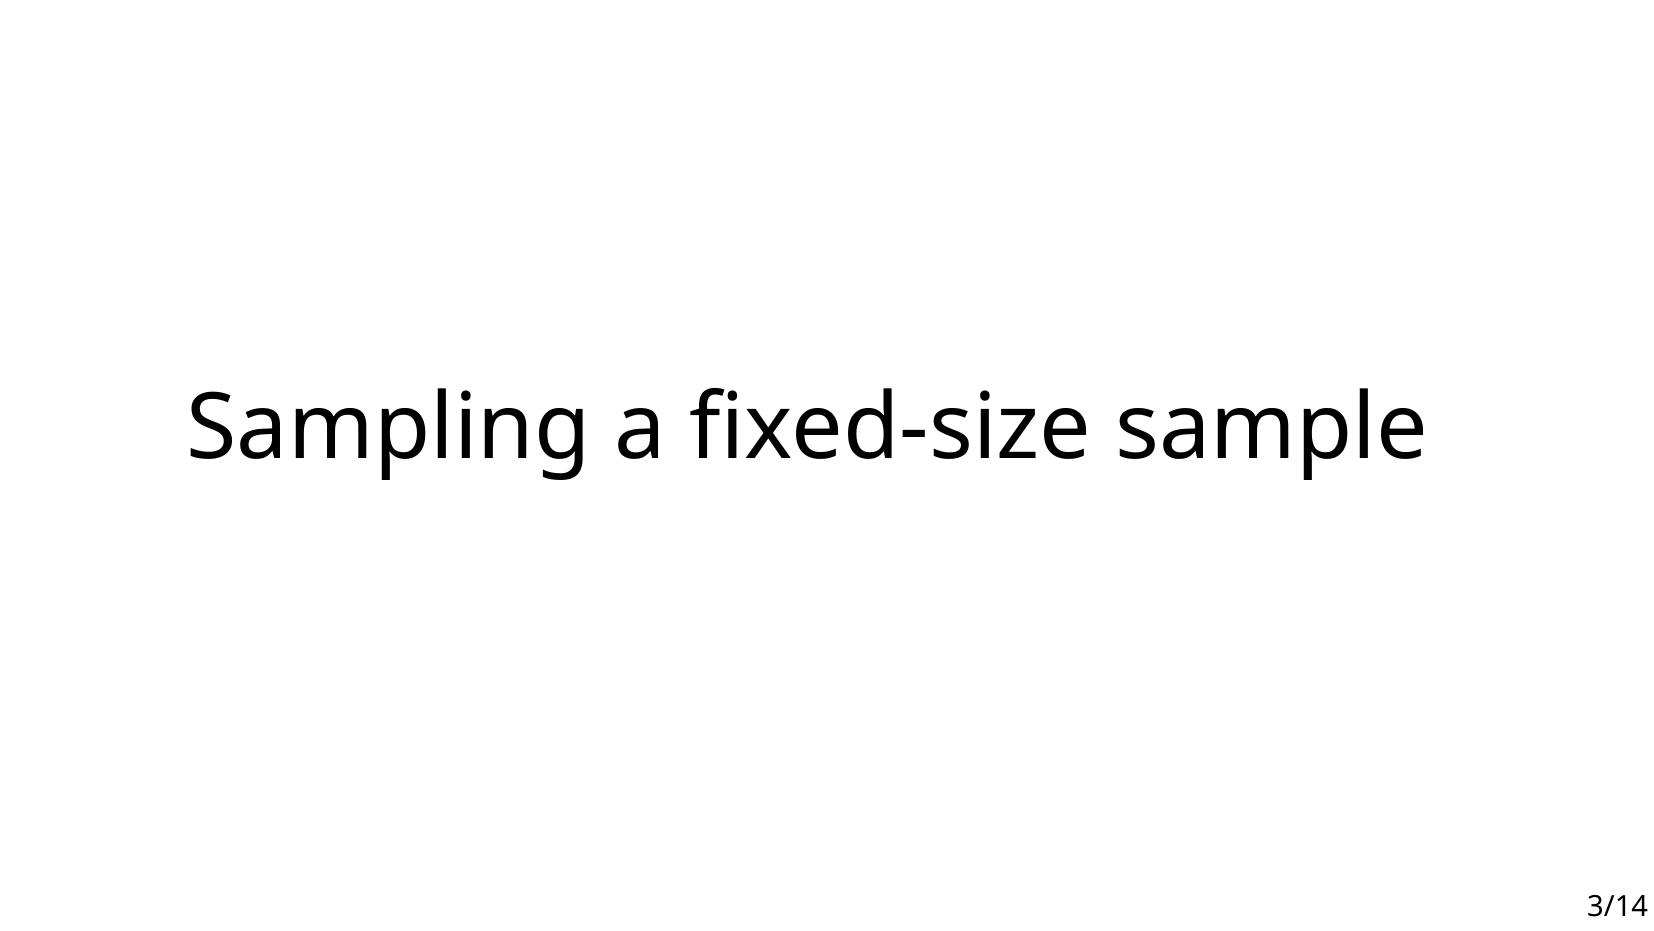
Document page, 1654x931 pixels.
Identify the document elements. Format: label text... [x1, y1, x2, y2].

title Sampling a fixed-size sample [64, 345, 1553, 501]
